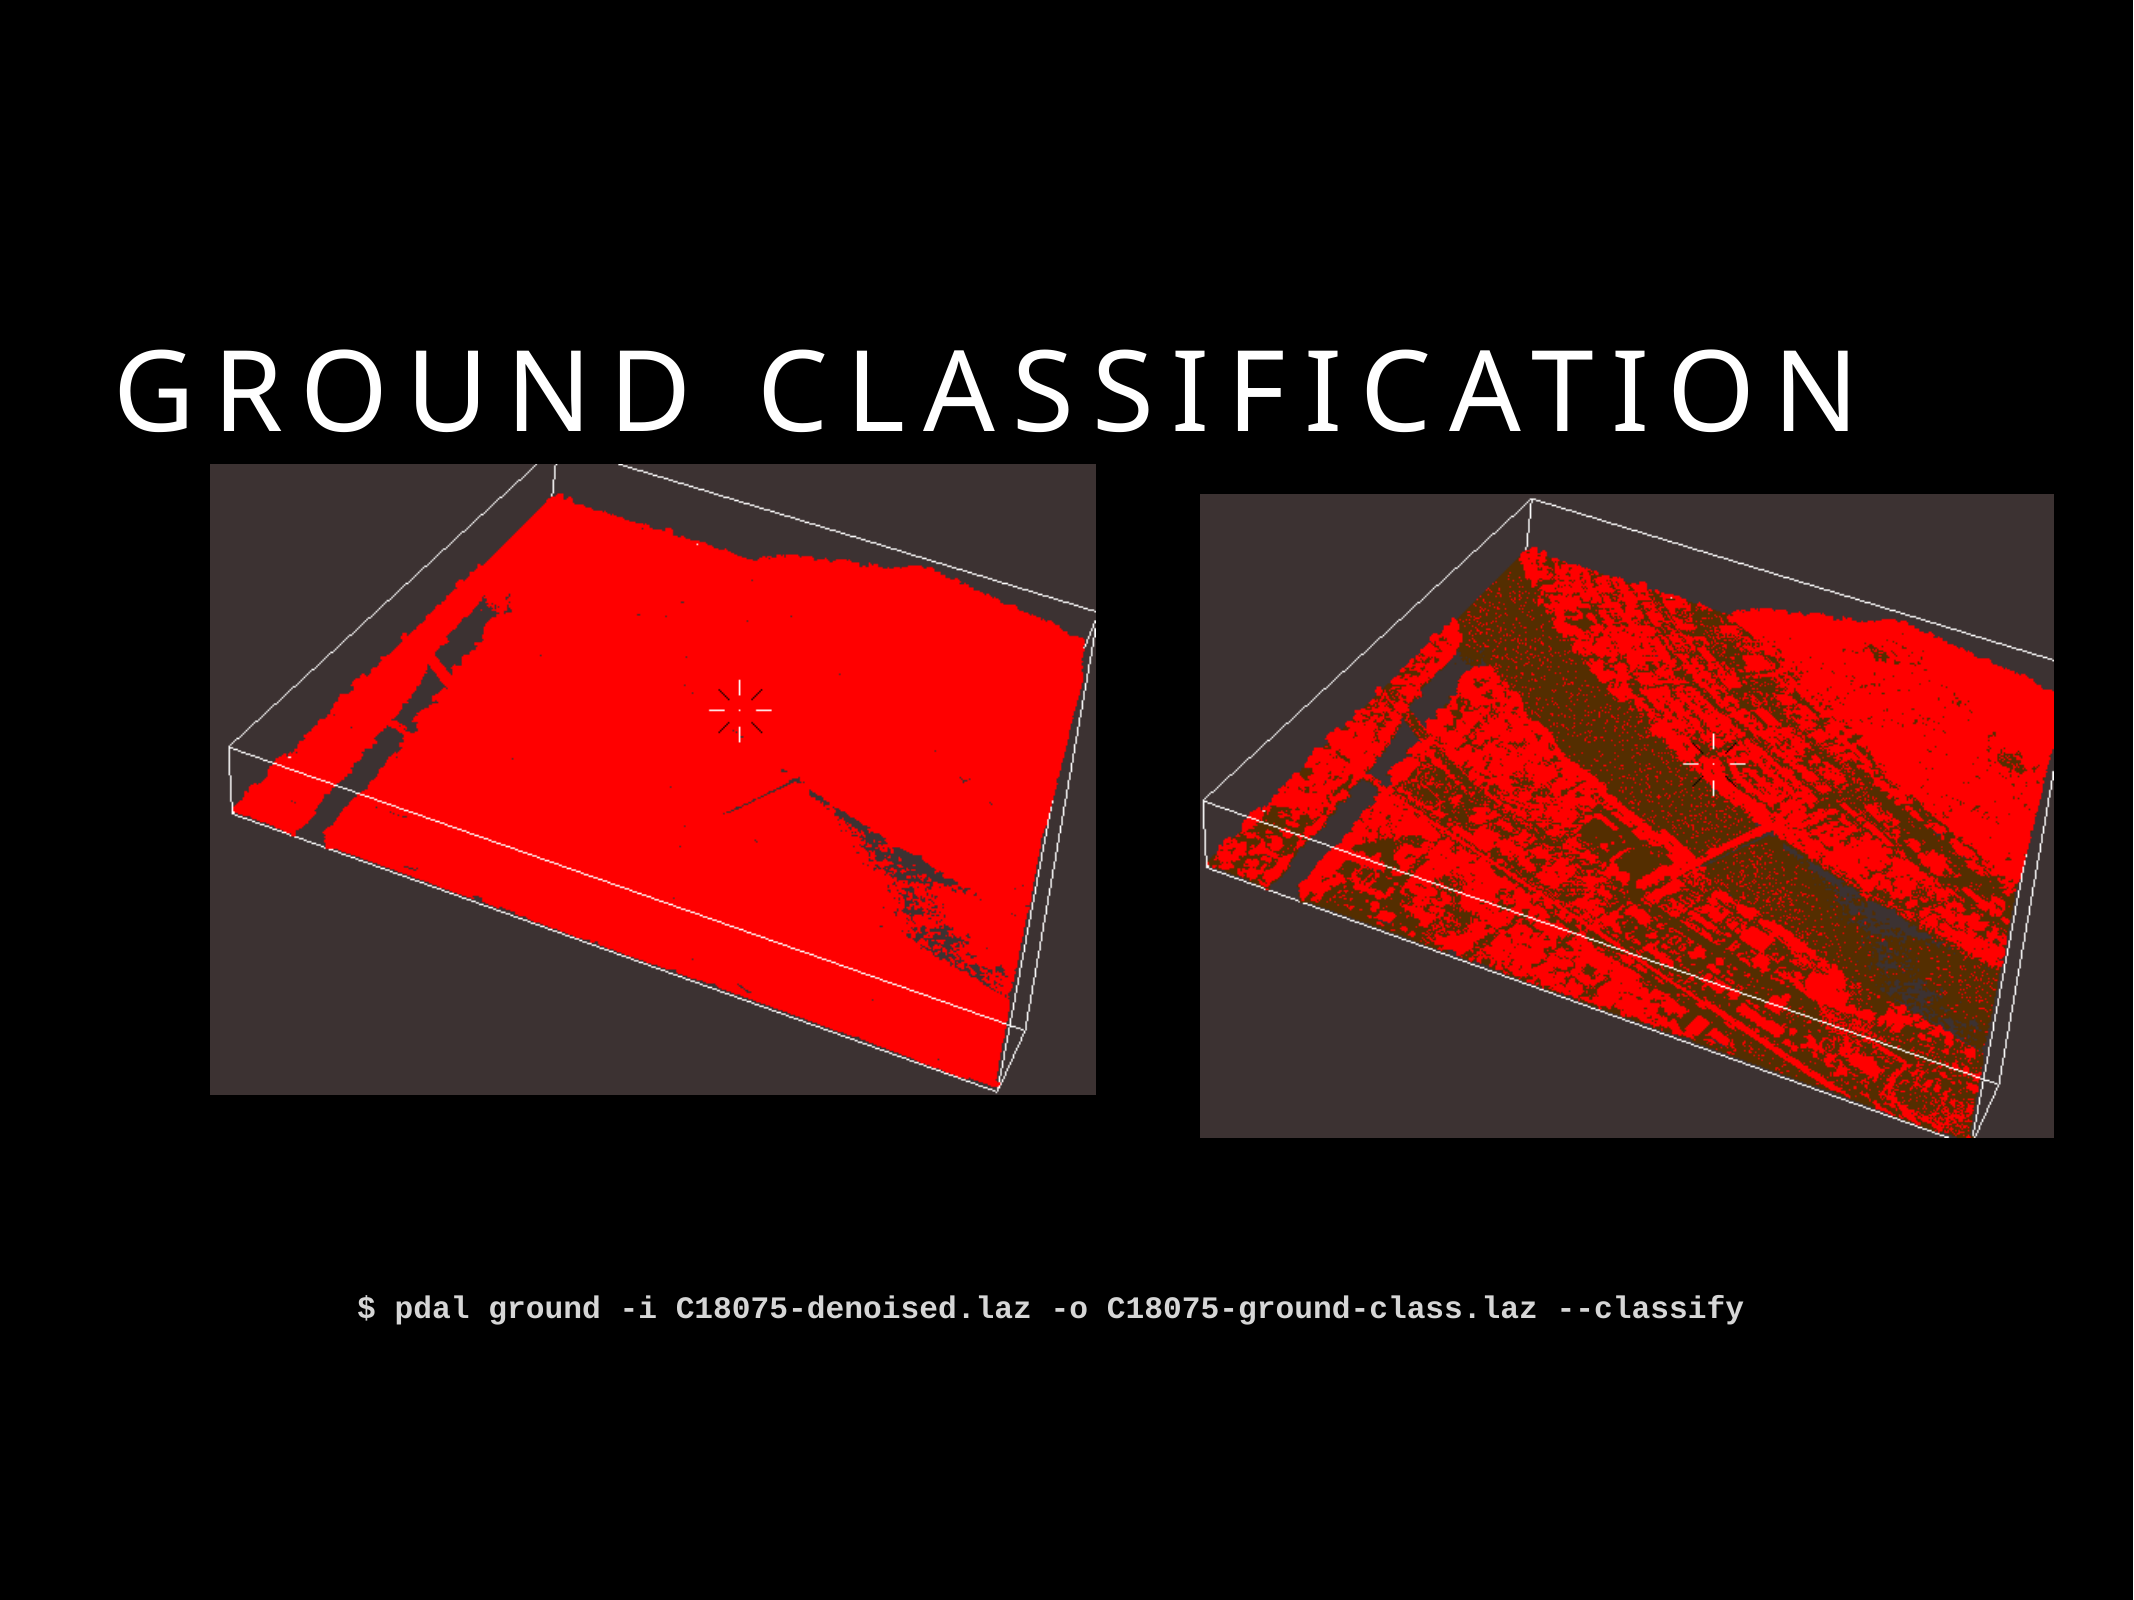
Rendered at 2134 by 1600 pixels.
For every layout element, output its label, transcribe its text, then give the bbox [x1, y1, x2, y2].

title Ground CLASSIFICATION [105, 310, 2022, 676]
picture [1200, 494, 2054, 1138]
picture [210, 676, 1096, 1095]
text_box $ pdal ground -i C18075-denoised.laz -o C18075-ground-class.laz --classify [348, 1278, 1754, 1371]
